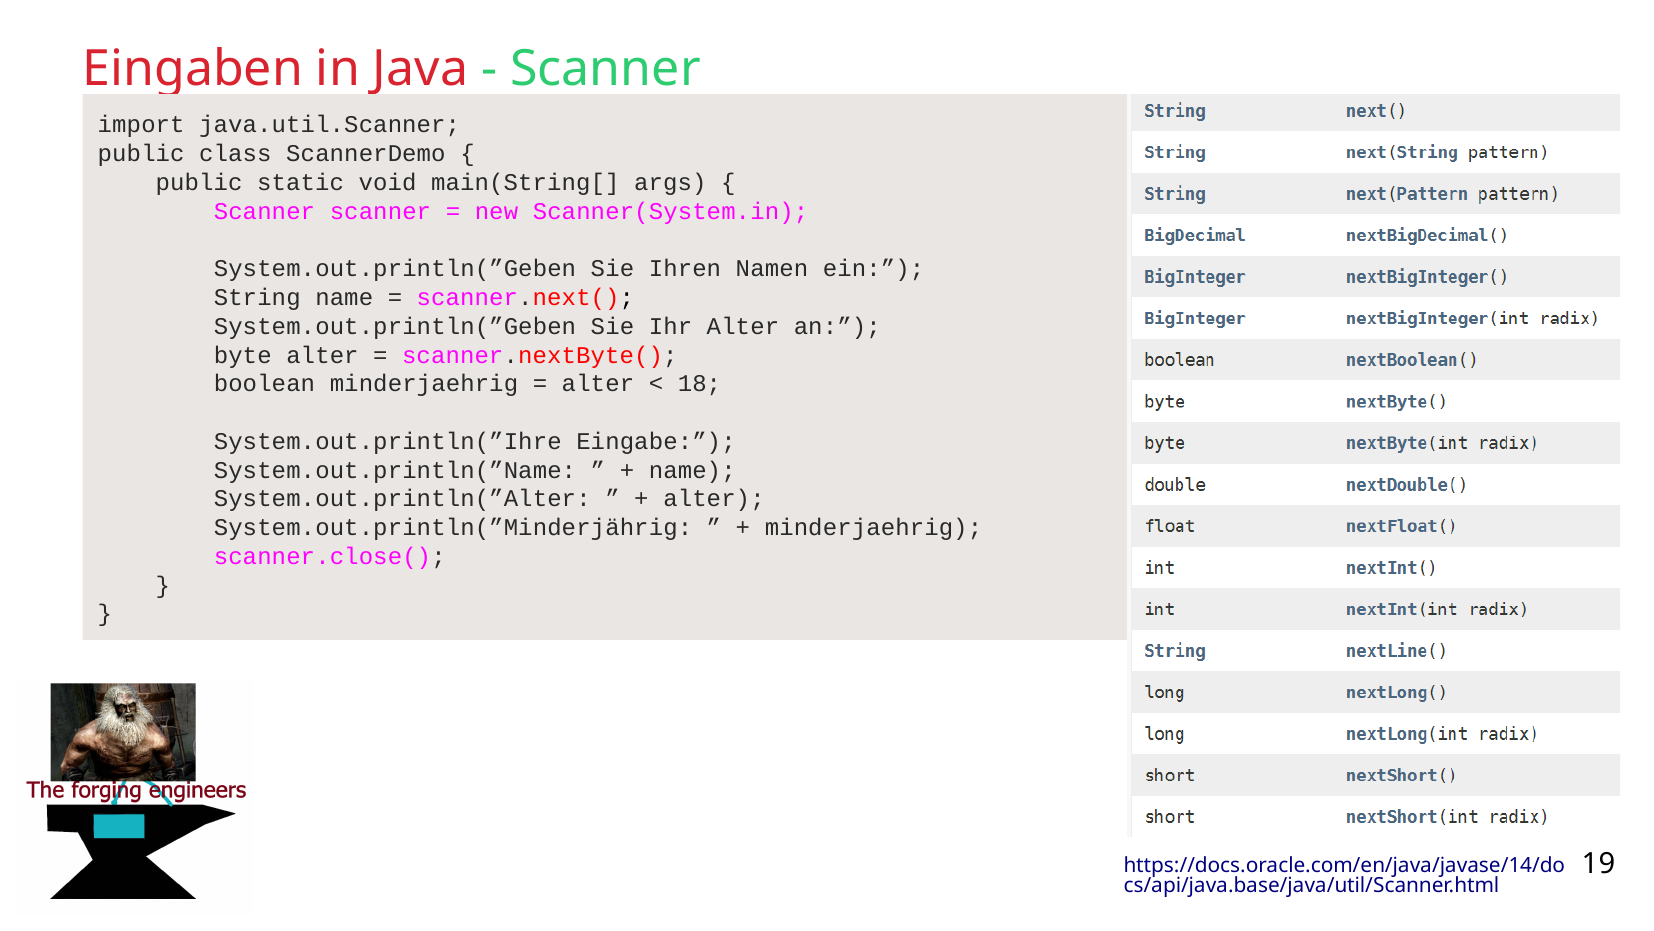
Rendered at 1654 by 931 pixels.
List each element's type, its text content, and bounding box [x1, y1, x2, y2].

picture [17, 679, 254, 916]
text_box import java.util.Scanner; public class ScannerDemo { public static void main(String[] args) { Scanner scanner = new Scanner(System.in); - System.out.println(”Geben Sie Ihren Namen ein:”); String name = scanner.next(); System.out.println(”Geben Sie Ihr Alter an:”); byte alter = scanner.nextByte(); boolean minderjaehrig = alter < 18; - System.out.println(”Ihre Eingabe:”); System.out.println(”Name: ” + name); System.out.println(”Alter: ” + alter); System.out.println(”Minderjährig: ” + minderjaehrig); scanner.close(); } } [82, 94, 1126, 640]
picture [1126, 94, 1621, 837]
title Eingaben in Java - Scanner [82, 37, 1571, 94]
text_box https://docs.oracle.com/en/java/javase/14/docs/api/java.base/java/util/Scanner.html [1108, 836, 1589, 931]
